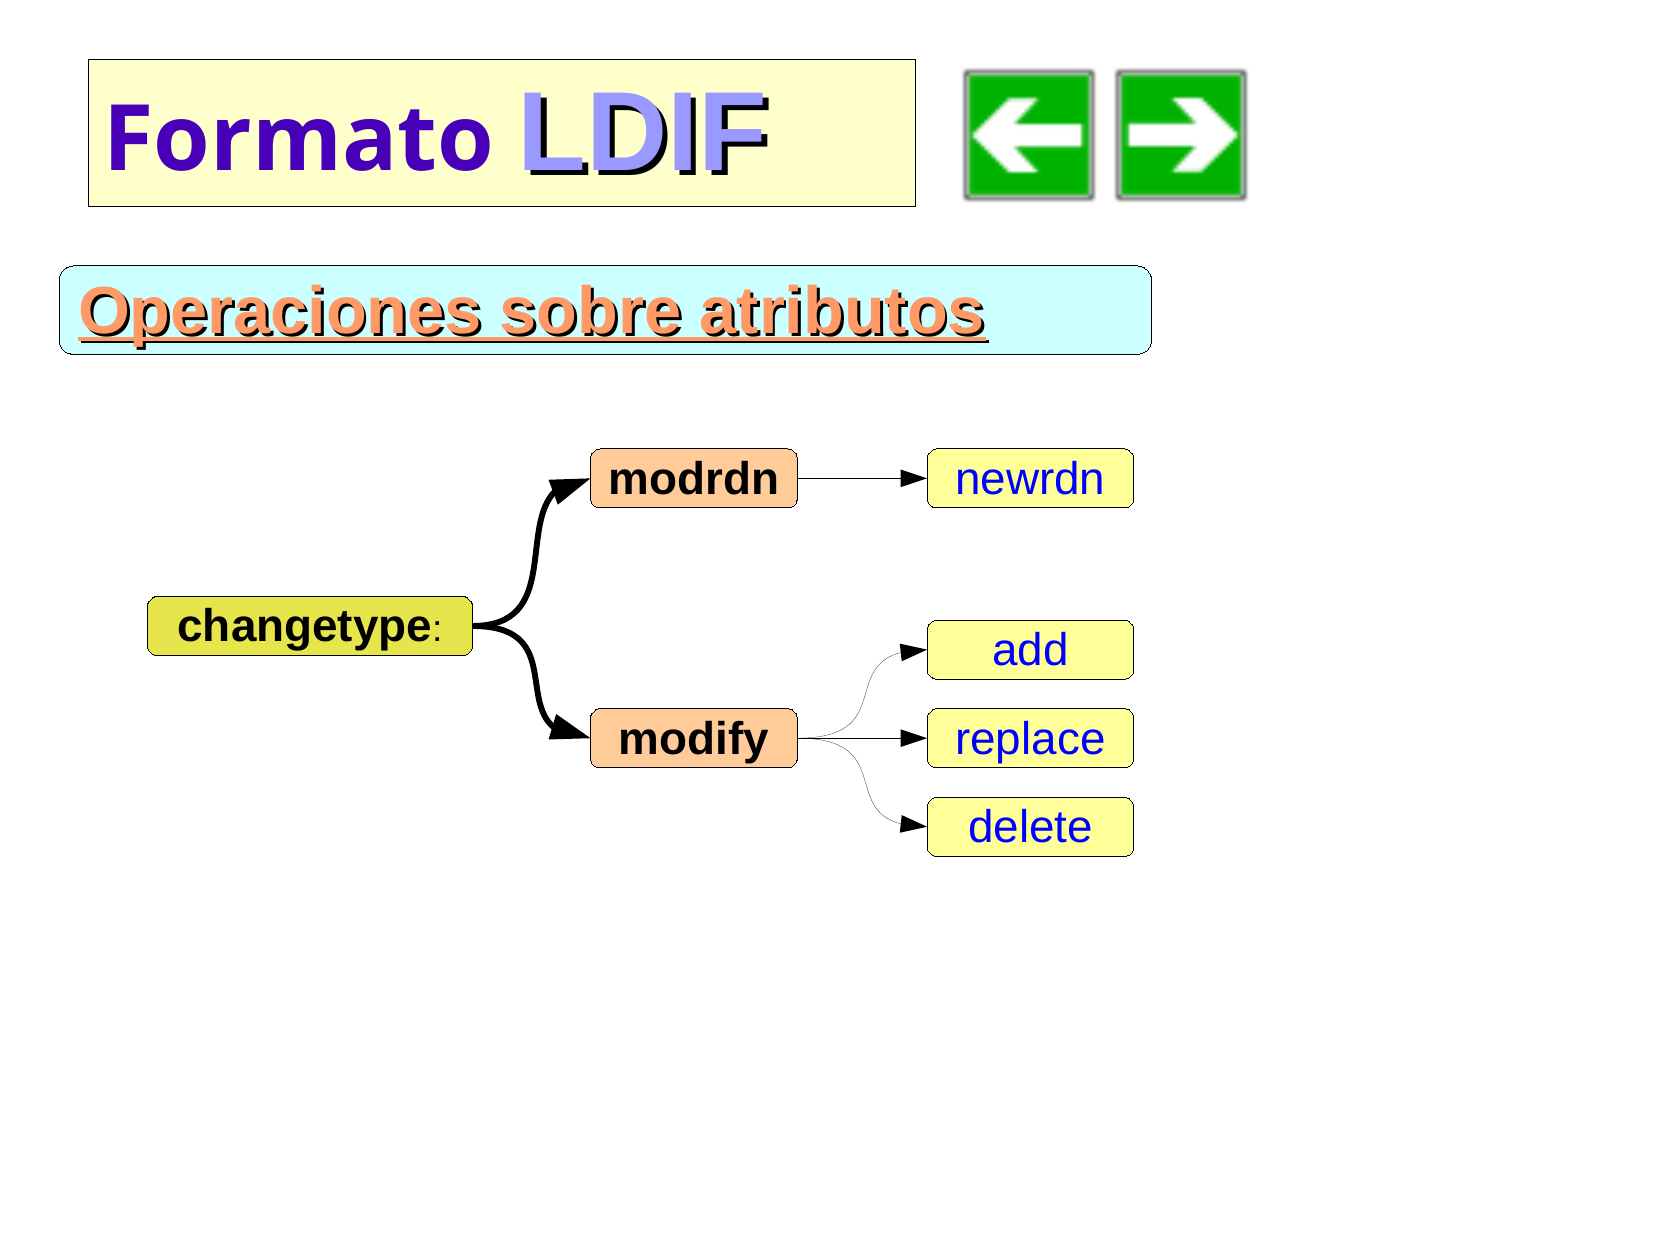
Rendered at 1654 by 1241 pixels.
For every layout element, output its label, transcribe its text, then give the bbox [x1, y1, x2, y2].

picture [956, 62, 1105, 211]
text_box delete [927, 797, 1134, 857]
text_box replace [927, 708, 1134, 768]
text_box Operaciones sobre atributos [59, 265, 1152, 355]
text_box modrdn [590, 448, 798, 508]
text_box newrdn [927, 448, 1134, 508]
text_box modify [590, 708, 798, 768]
text_box changetype: [147, 596, 473, 656]
text_box Formato LDIF [88, 59, 916, 207]
text_box add [927, 620, 1134, 680]
picture [1108, 62, 1257, 211]
